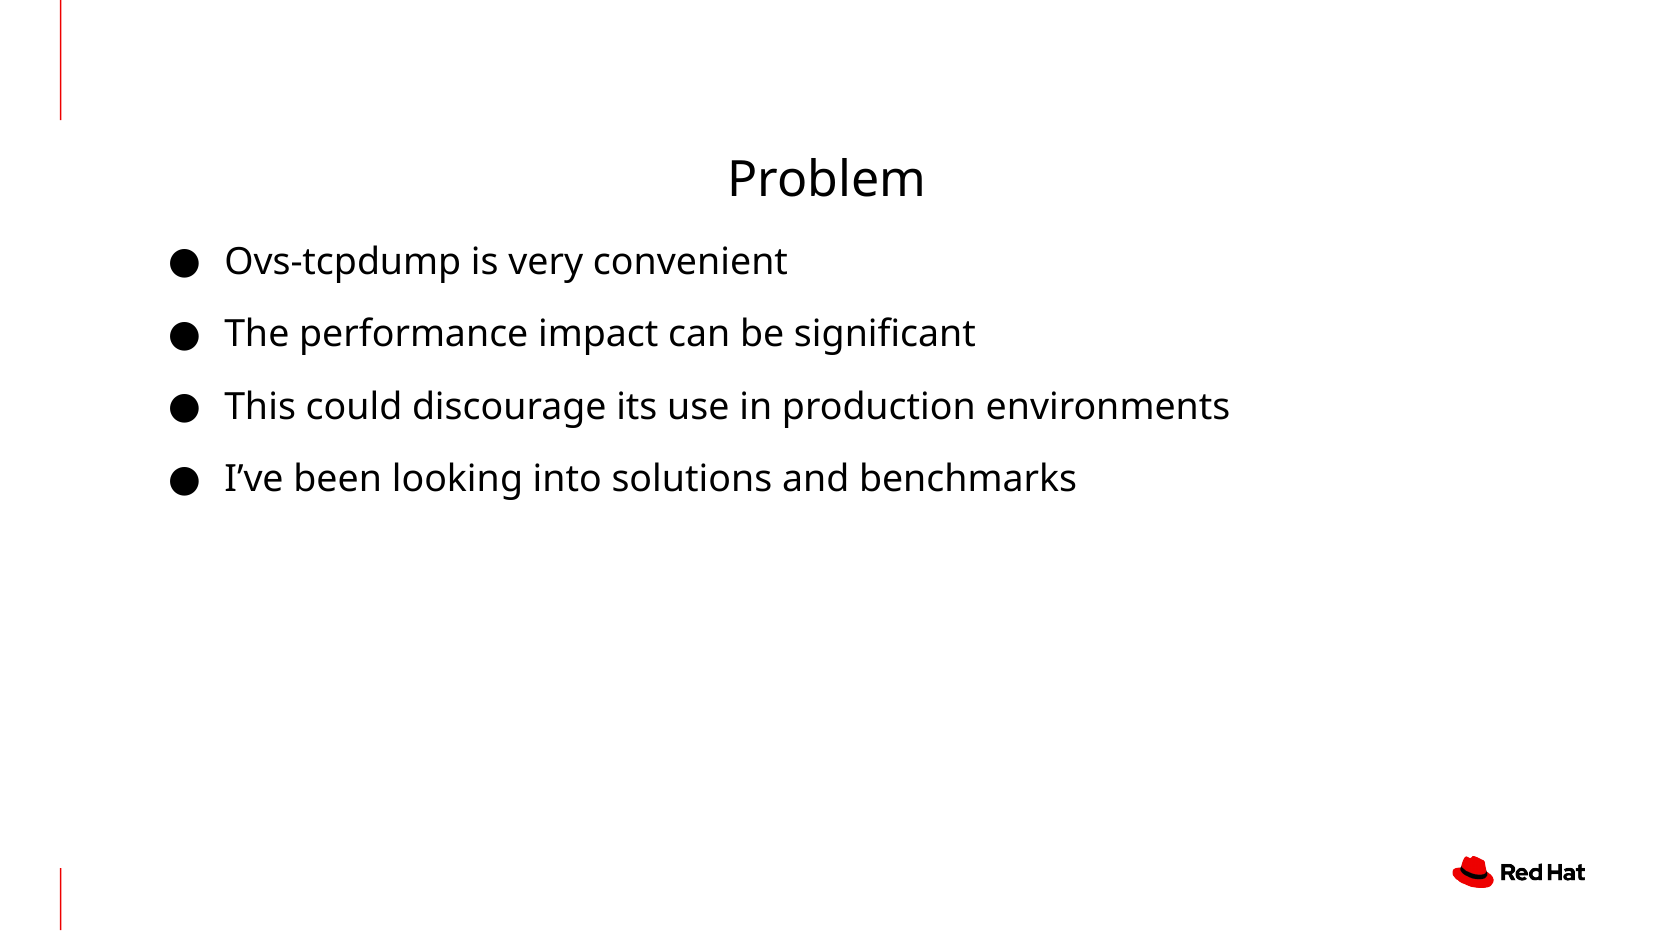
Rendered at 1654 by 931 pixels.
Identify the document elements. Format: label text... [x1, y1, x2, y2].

picture [1452, 856, 1585, 888]
text_box Ovs-tcpdump is very convenient The performance impact can be significant This could discourage its use in production environments I’ve been looking into solutions and benchmarks [149, 229, 1504, 773]
title Problem [237, 128, 1416, 205]
